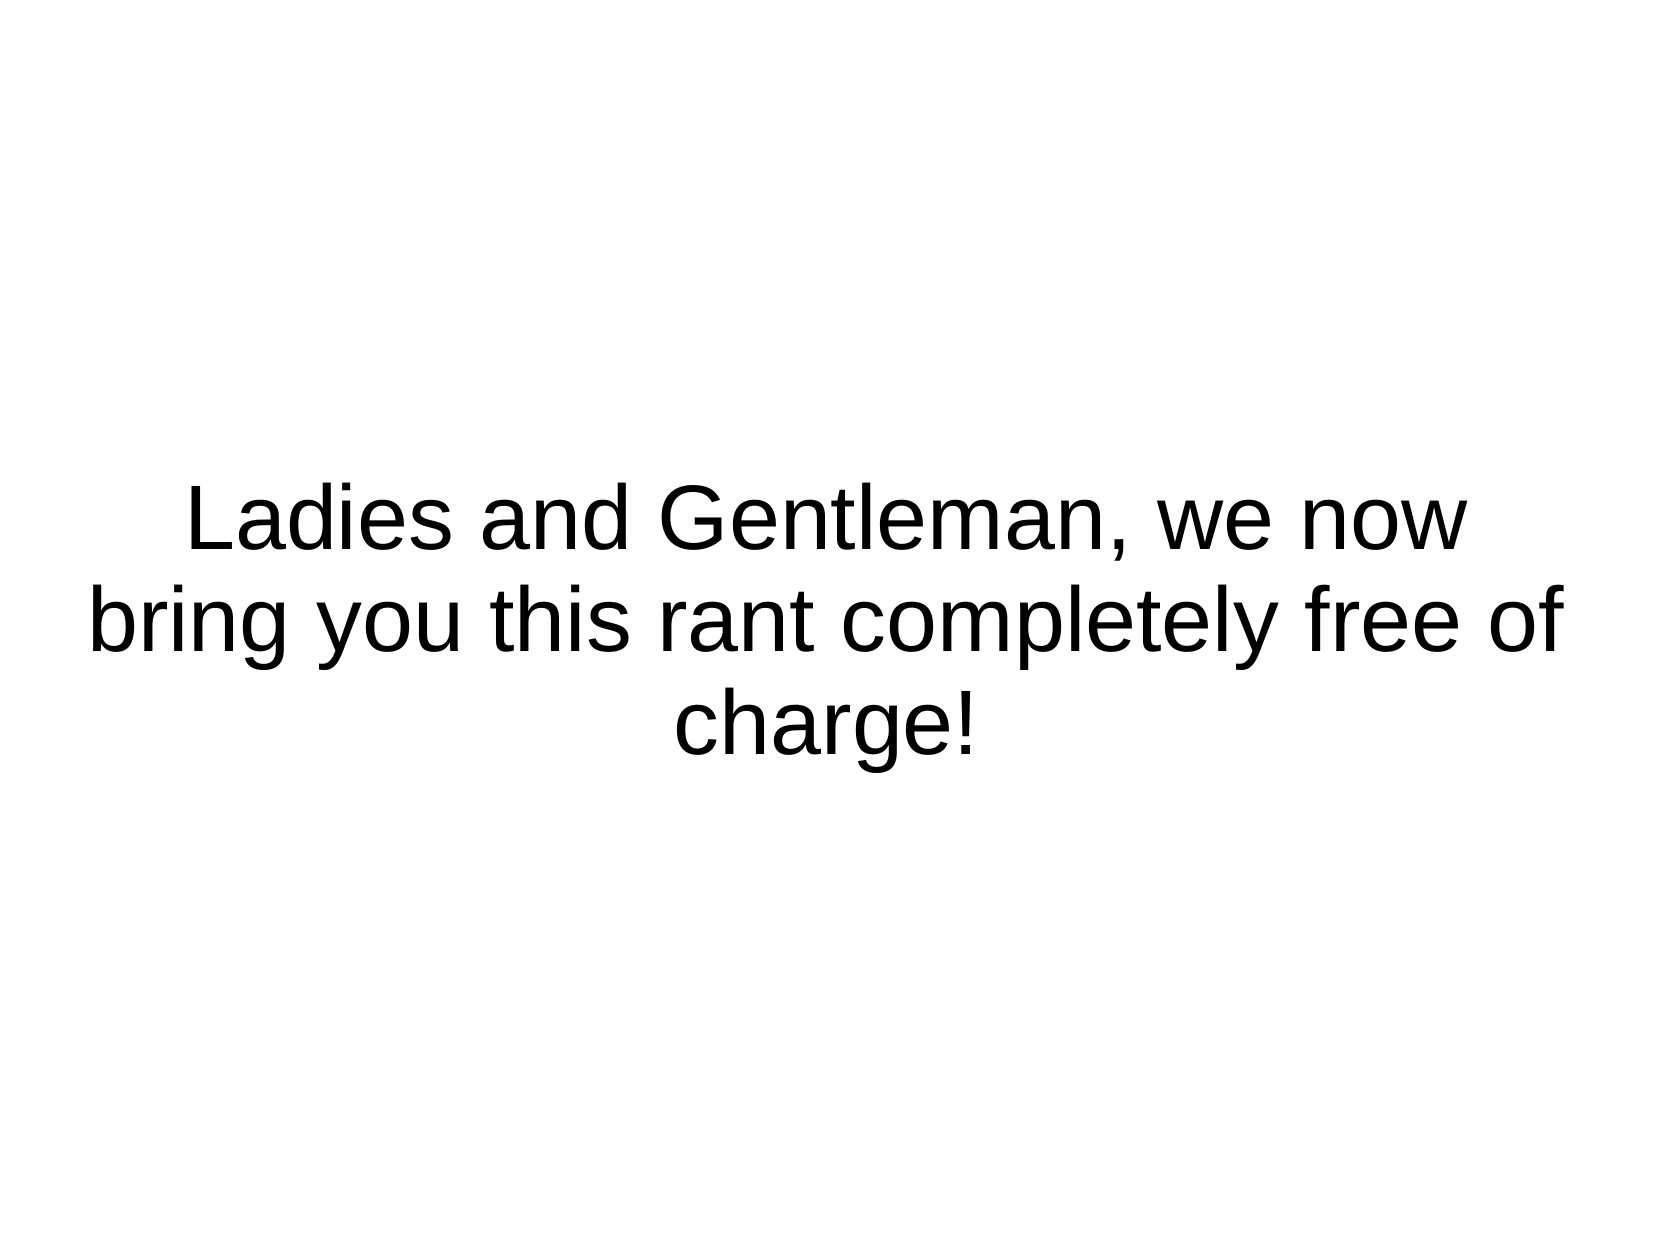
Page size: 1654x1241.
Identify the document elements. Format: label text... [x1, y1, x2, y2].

title Ladies and Gentleman, we now bring you this rant completely free of charge! [82, 416, 1571, 825]
